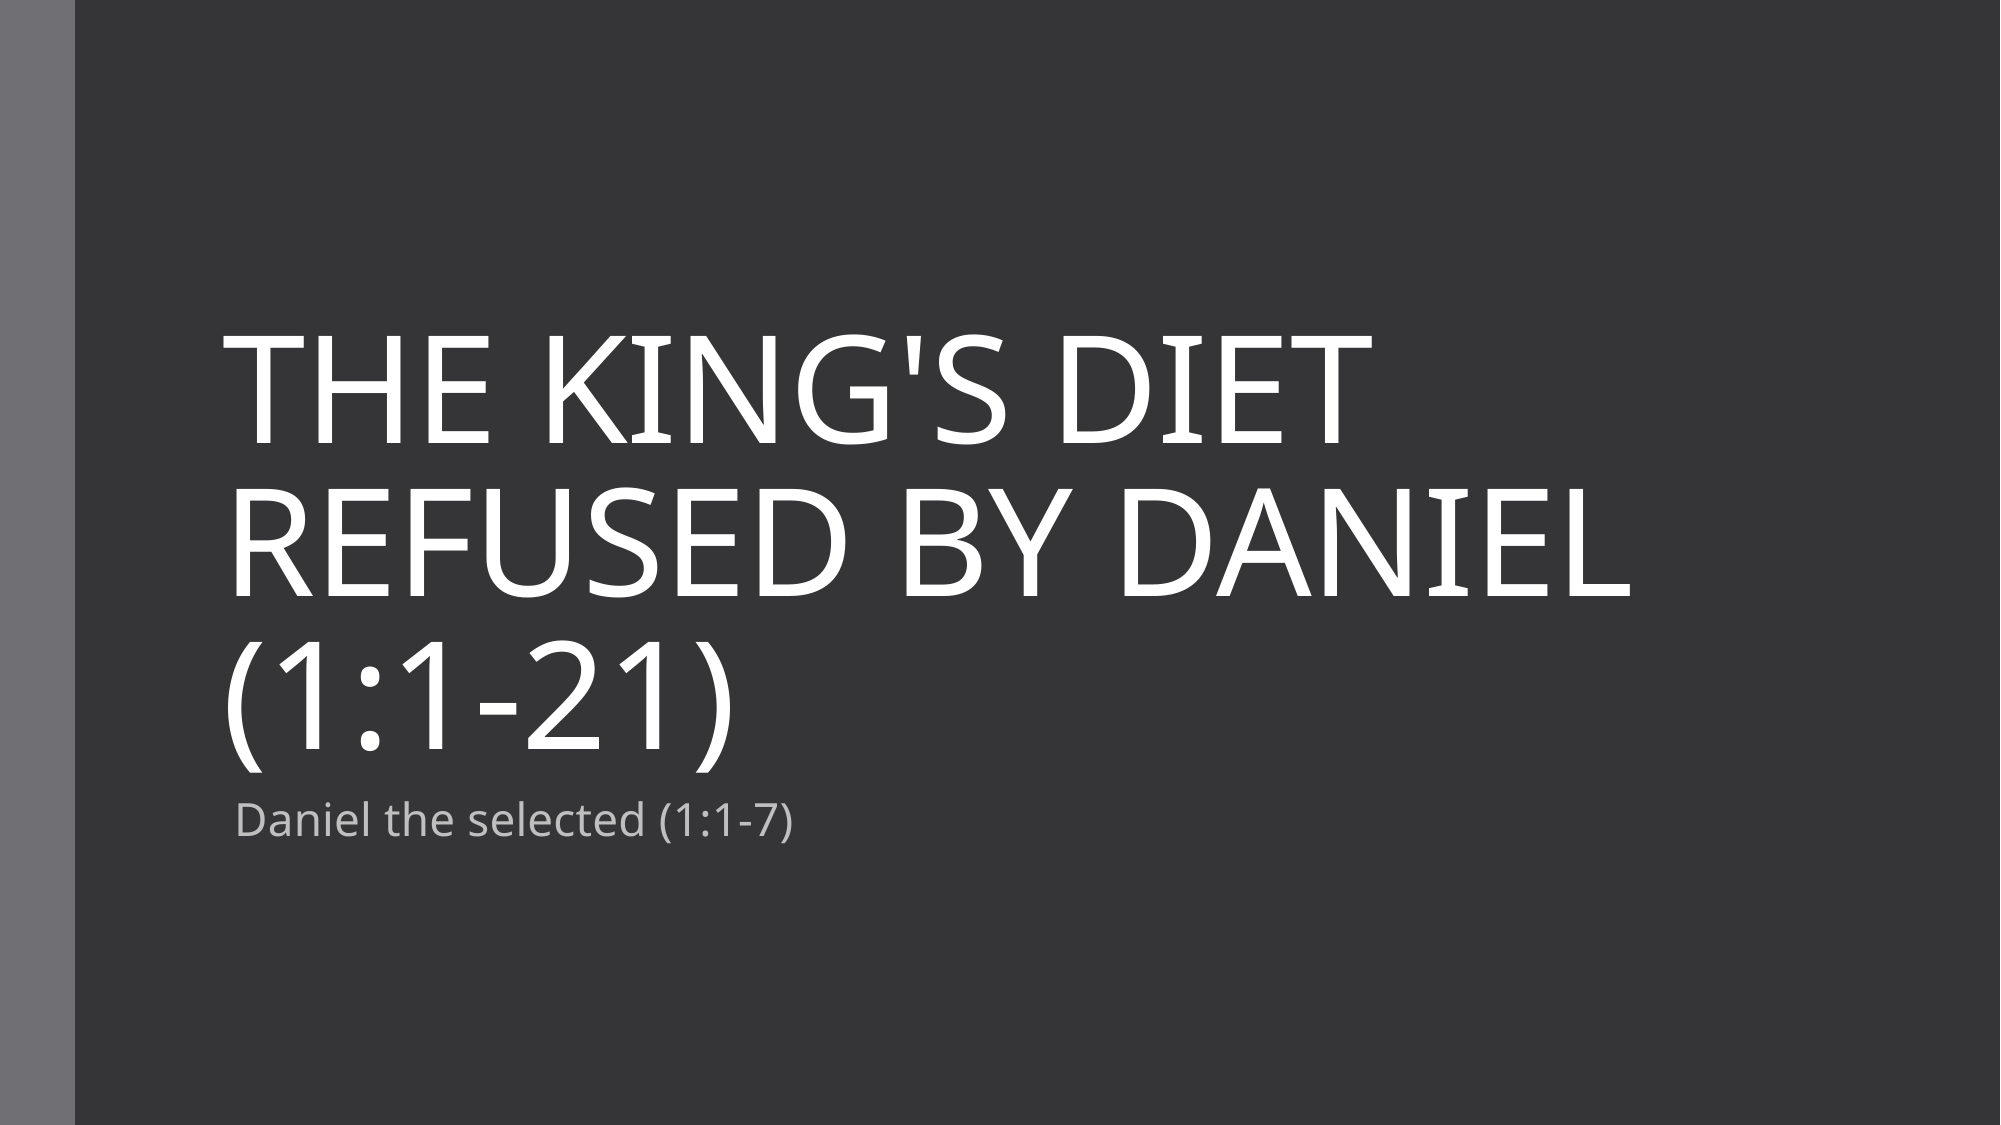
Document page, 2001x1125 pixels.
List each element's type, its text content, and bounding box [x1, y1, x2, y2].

title THE KING'S DIET REFUSED BY DANIEL (1:1-21) [206, 124, 1752, 787]
subtitle Daniel the selected (1:1-7) [206, 787, 1752, 1066]
